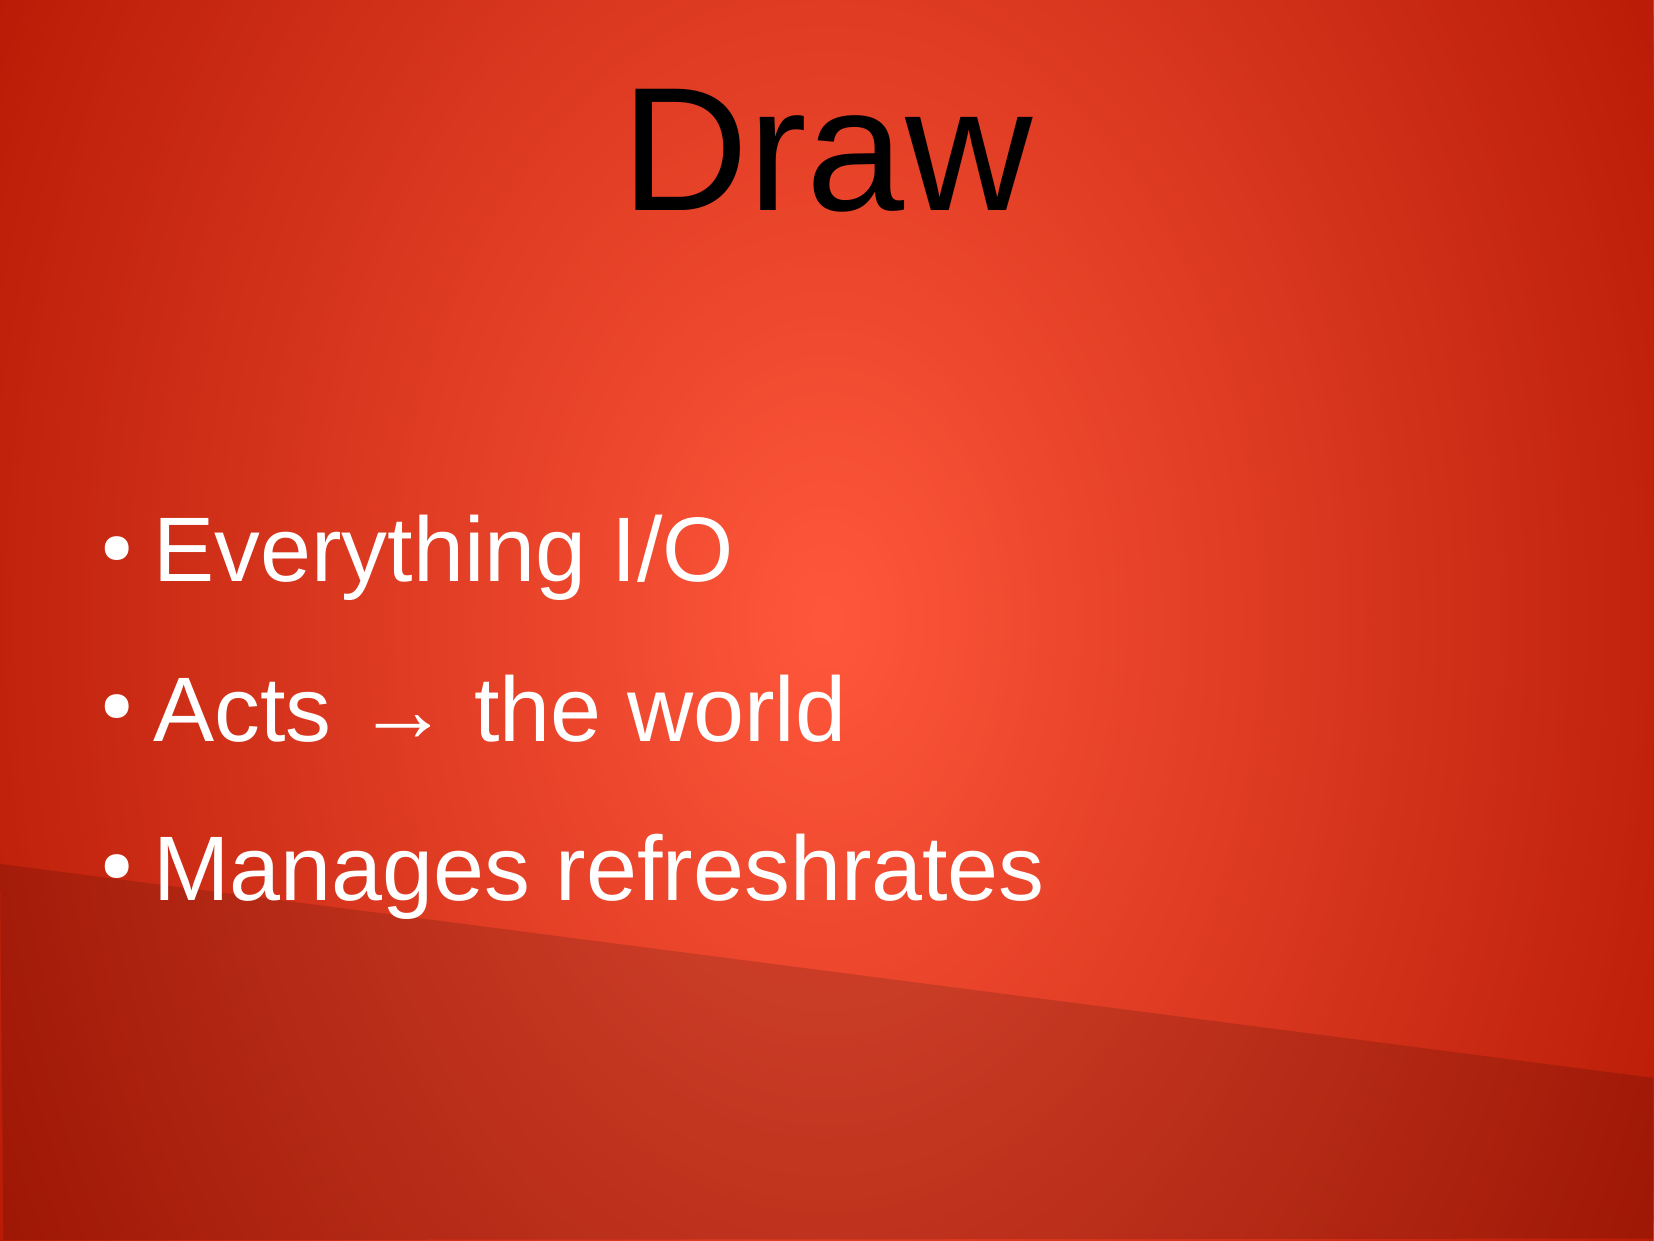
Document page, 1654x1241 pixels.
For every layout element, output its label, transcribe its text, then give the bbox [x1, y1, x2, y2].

list Everything I/O Acts → the world Manages refreshrates [82, 299, 1571, 1019]
title Draw [82, 47, 1571, 252]
